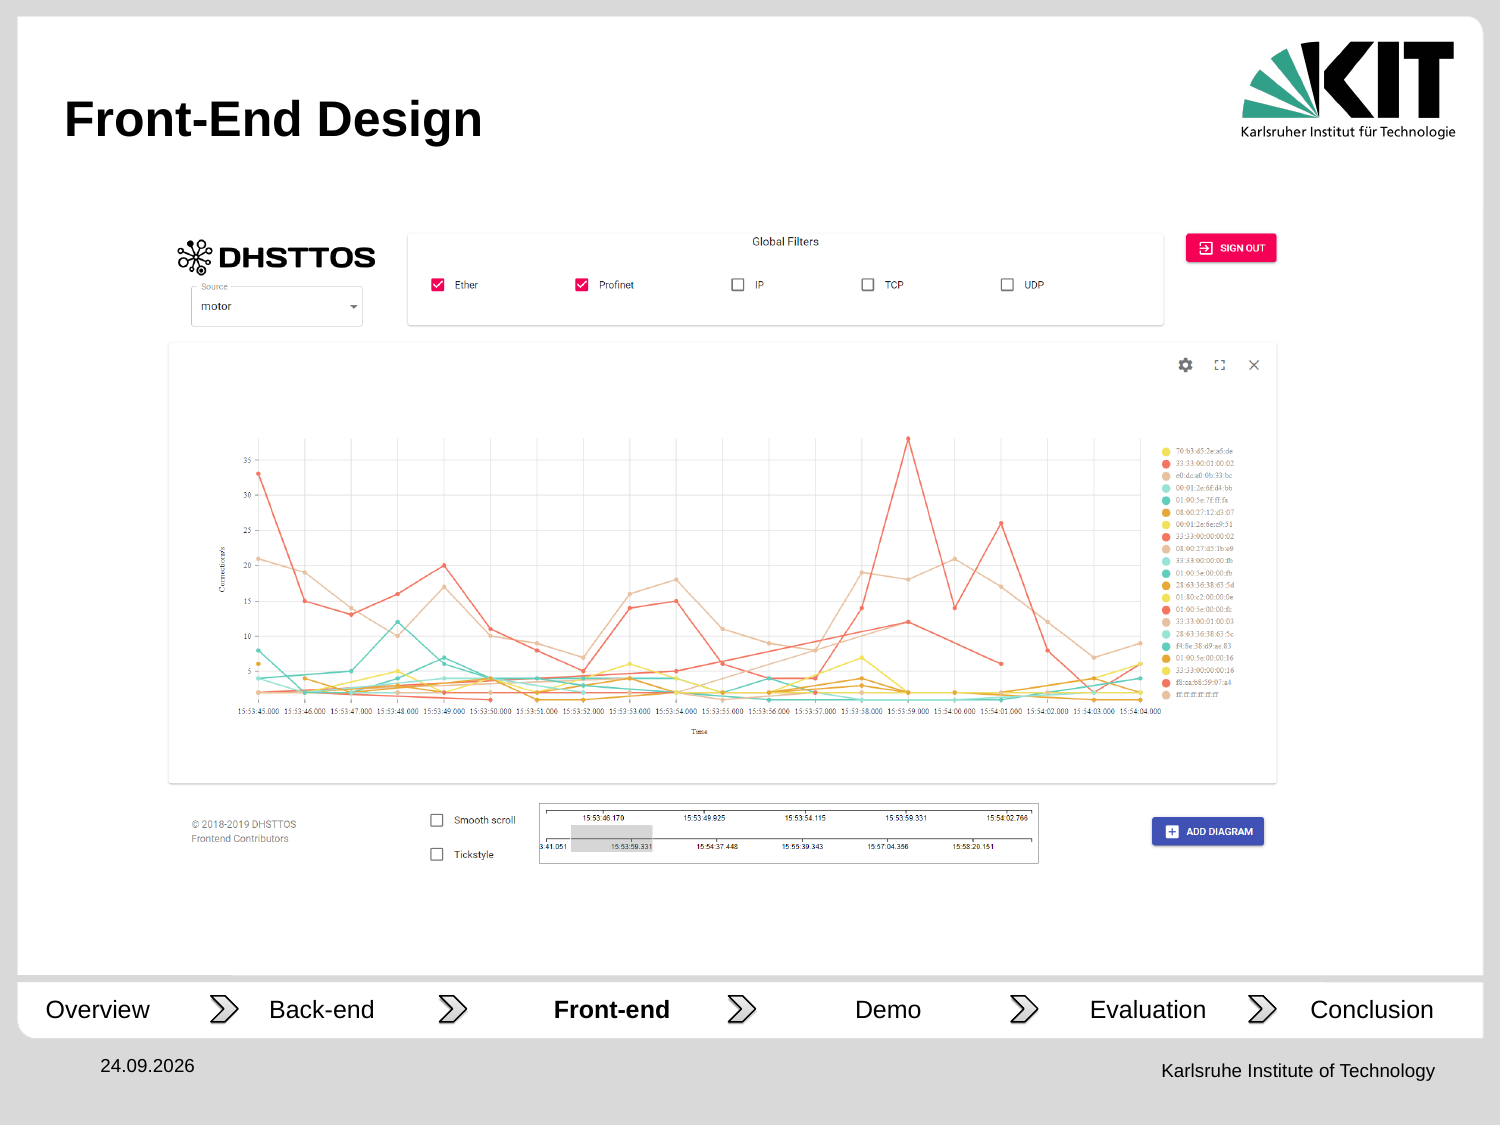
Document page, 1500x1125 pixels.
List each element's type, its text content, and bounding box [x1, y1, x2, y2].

text_box Back-end [254, 986, 418, 1031]
text_box Front-end [539, 986, 686, 1031]
text_box Conclusion [1295, 986, 1500, 1031]
text_box [439, 995, 467, 1022]
text_box [728, 995, 756, 1022]
text_box [210, 995, 238, 1022]
text_box Overview [30, 986, 194, 1031]
text_box 13.04.2019 [100, 1053, 272, 1113]
picture [0, 0, 1500, 1125]
text_box Evaluation [1075, 986, 1222, 1031]
title Front-End Design [64, 54, 1198, 147]
text_box [1248, 995, 1277, 1022]
text_box [1010, 995, 1038, 1022]
text_box Demo [840, 986, 937, 1031]
